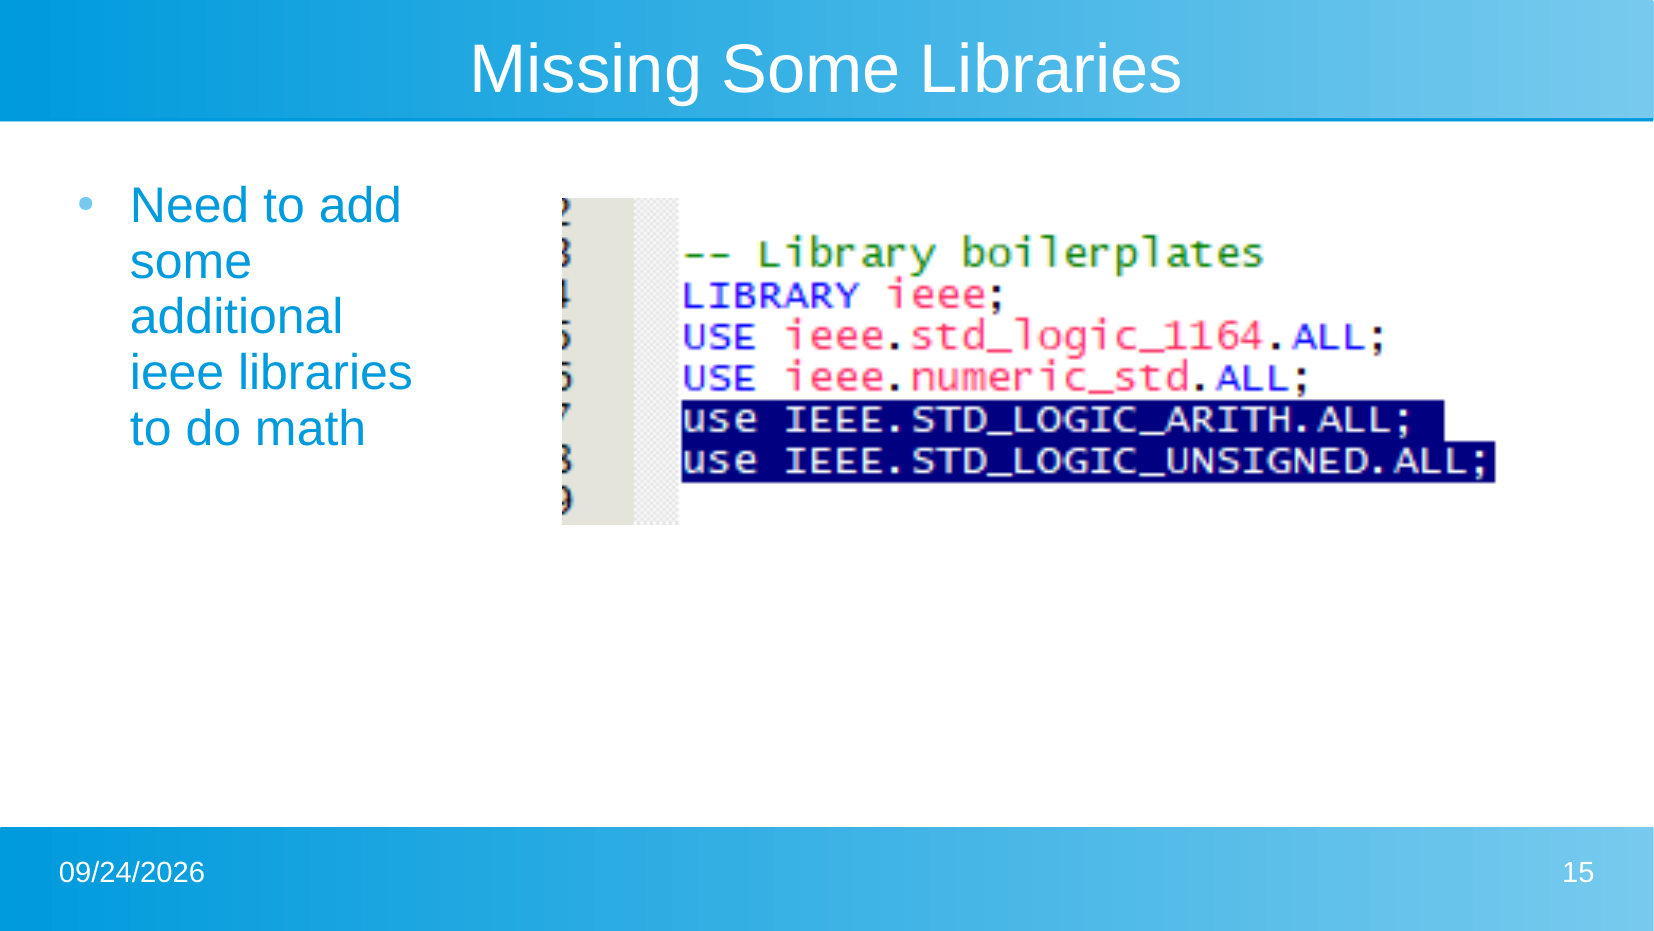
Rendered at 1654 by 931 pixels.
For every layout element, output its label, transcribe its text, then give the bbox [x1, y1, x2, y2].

list Need to add some additional ieee libraries to do math [59, 177, 451, 768]
picture [562, 198, 1563, 526]
title Missing Some Libraries [59, 29, 1595, 108]
